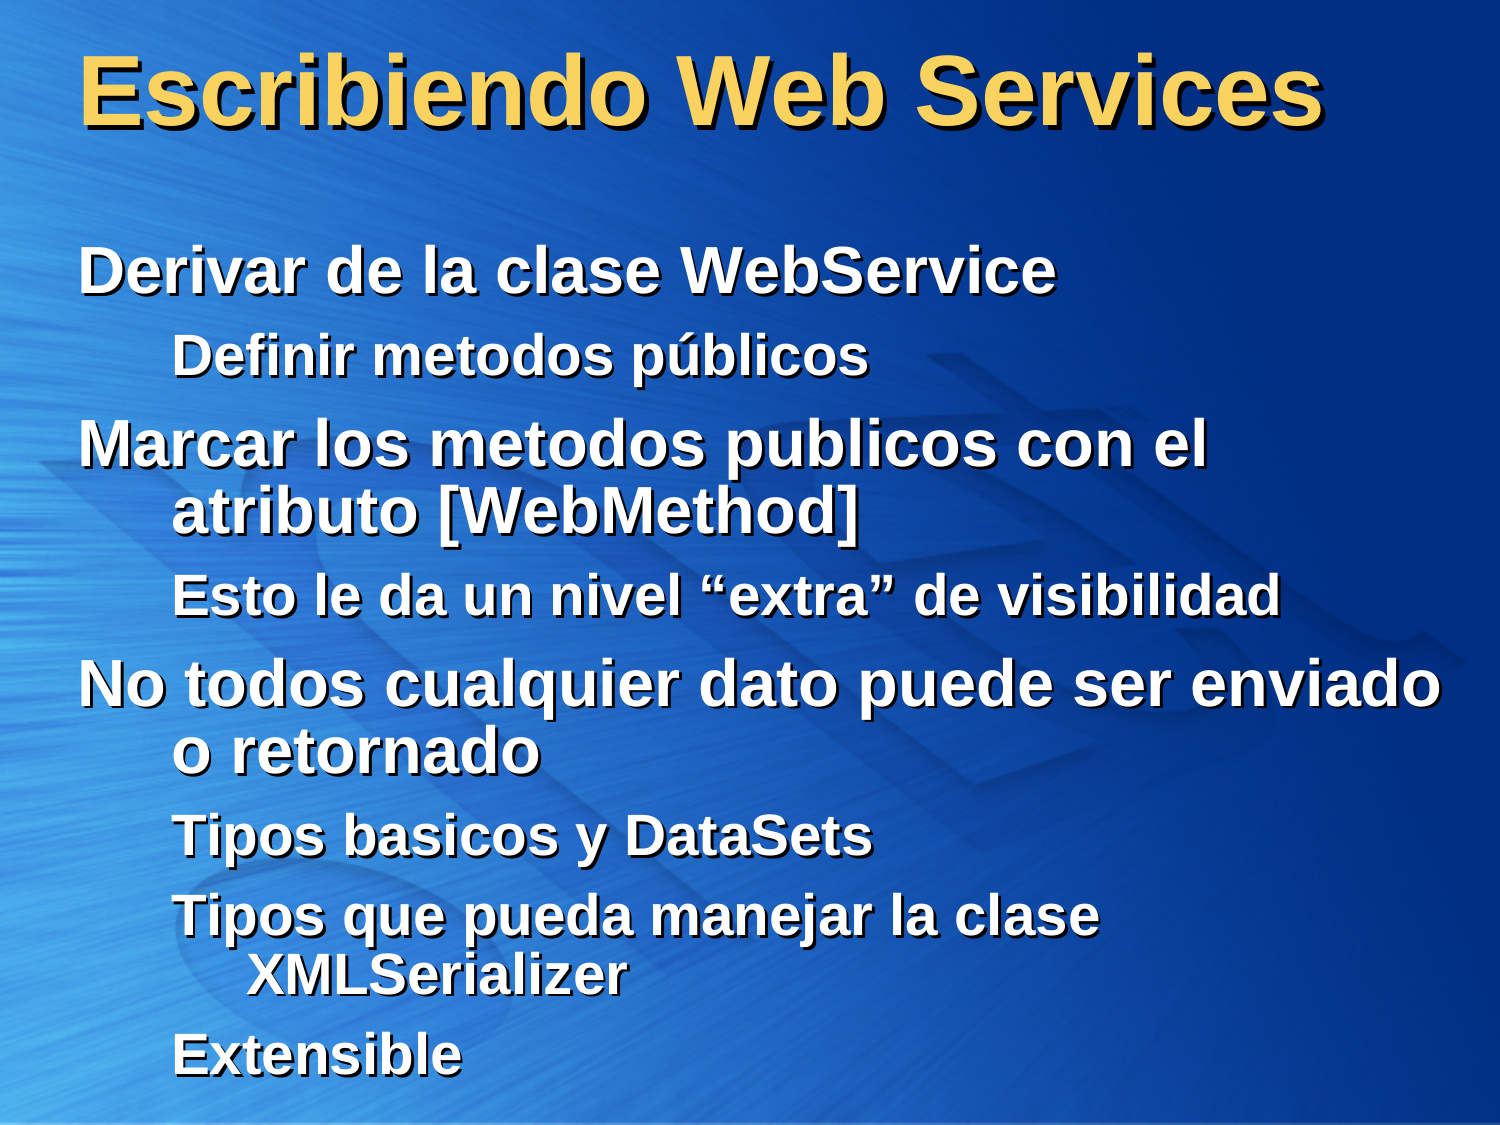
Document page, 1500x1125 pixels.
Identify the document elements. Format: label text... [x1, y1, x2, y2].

picture [0, 0, 1500, 1125]
title Escribiendo Web Services [62, 37, 1469, 165]
list Derivar de la clase WebService Definir metodos públicos Marcar los metodos publicos con el atributo [WebMethod] Esto le da un nivel “extra” de visibilidad No todos cualquier dato puede ser enviado o retornado Tipos basicos y DataSets Tipos que pueda manejar la clase XMLSerializer Extensible [62, 232, 1470, 1102]
